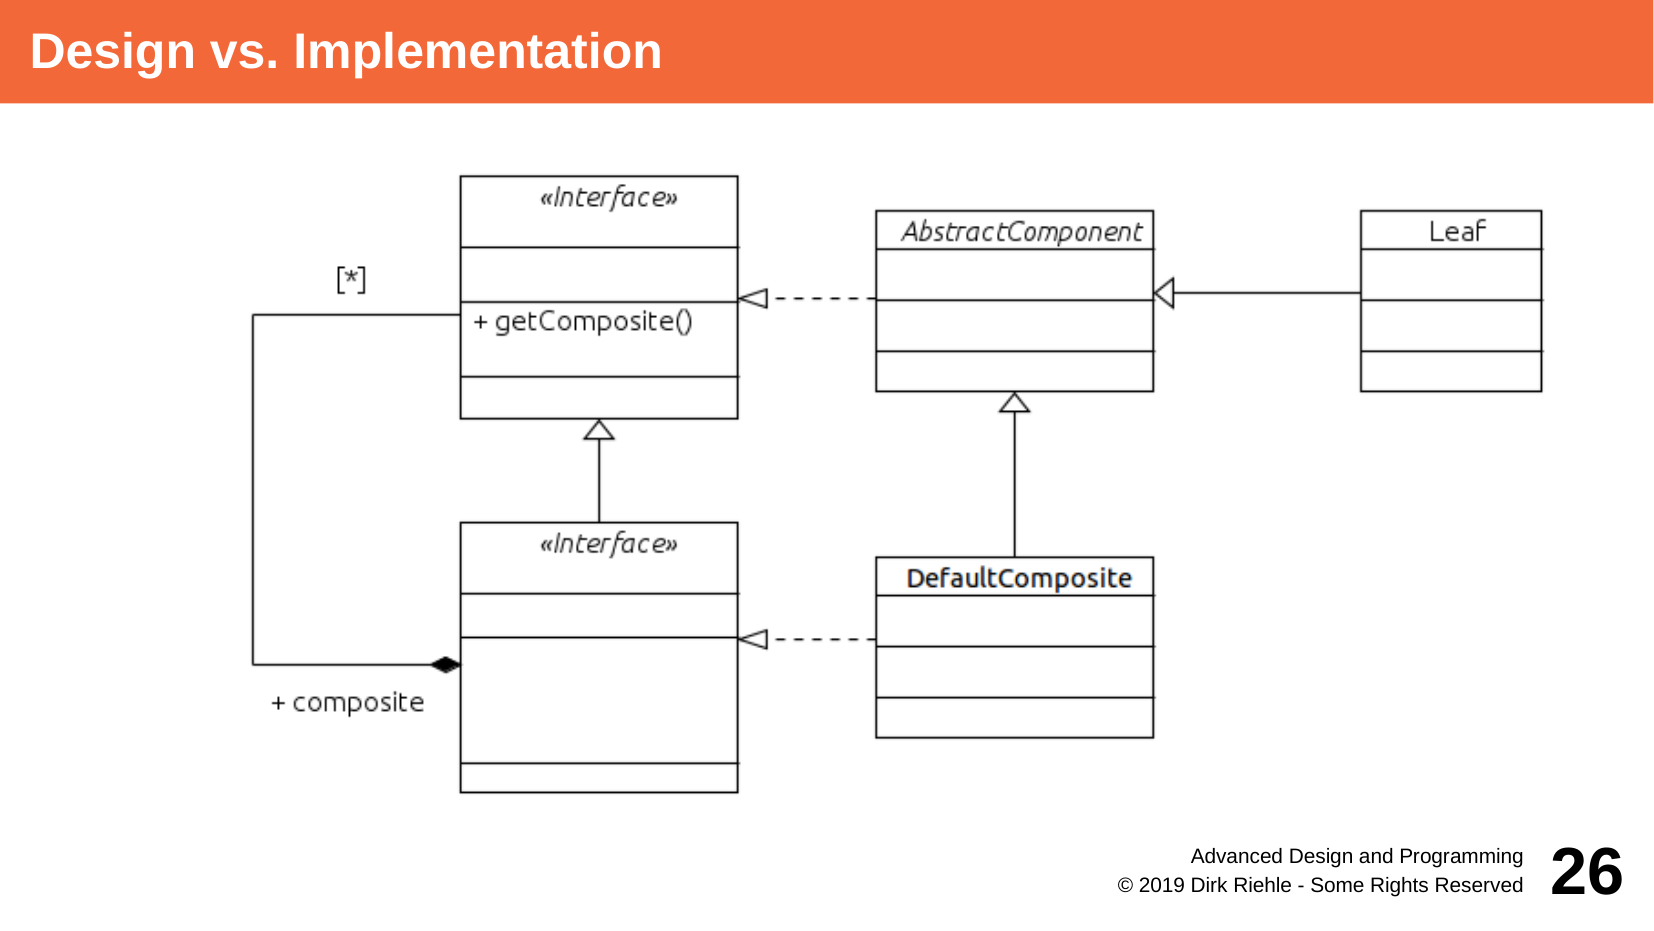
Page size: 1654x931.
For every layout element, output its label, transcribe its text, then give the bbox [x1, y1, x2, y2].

picture [92, 132, 1561, 813]
title Design vs. Implementation [0, 0, 1654, 104]
